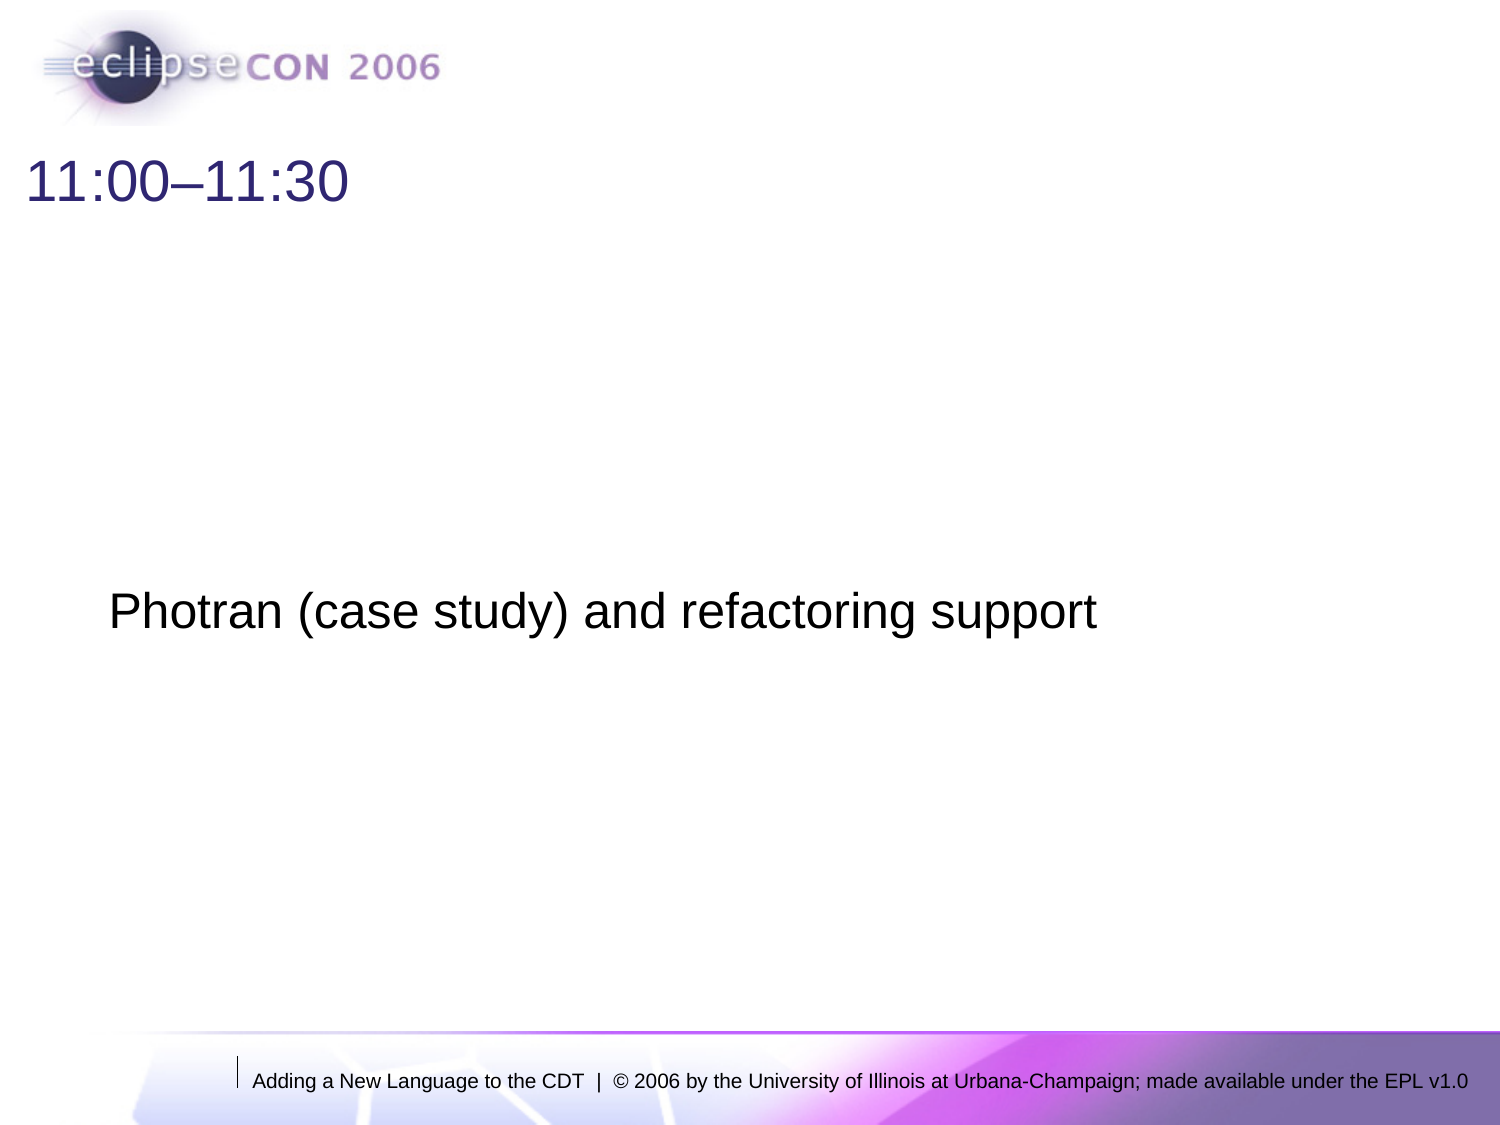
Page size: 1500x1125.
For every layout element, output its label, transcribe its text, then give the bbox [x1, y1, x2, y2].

picture [31, 10, 1040, 126]
picture [0, 1031, 1500, 1125]
subtitle Photran (case study) and refactoring support [108, 291, 1378, 932]
title 11:00–11:30 [25, 142, 1378, 225]
